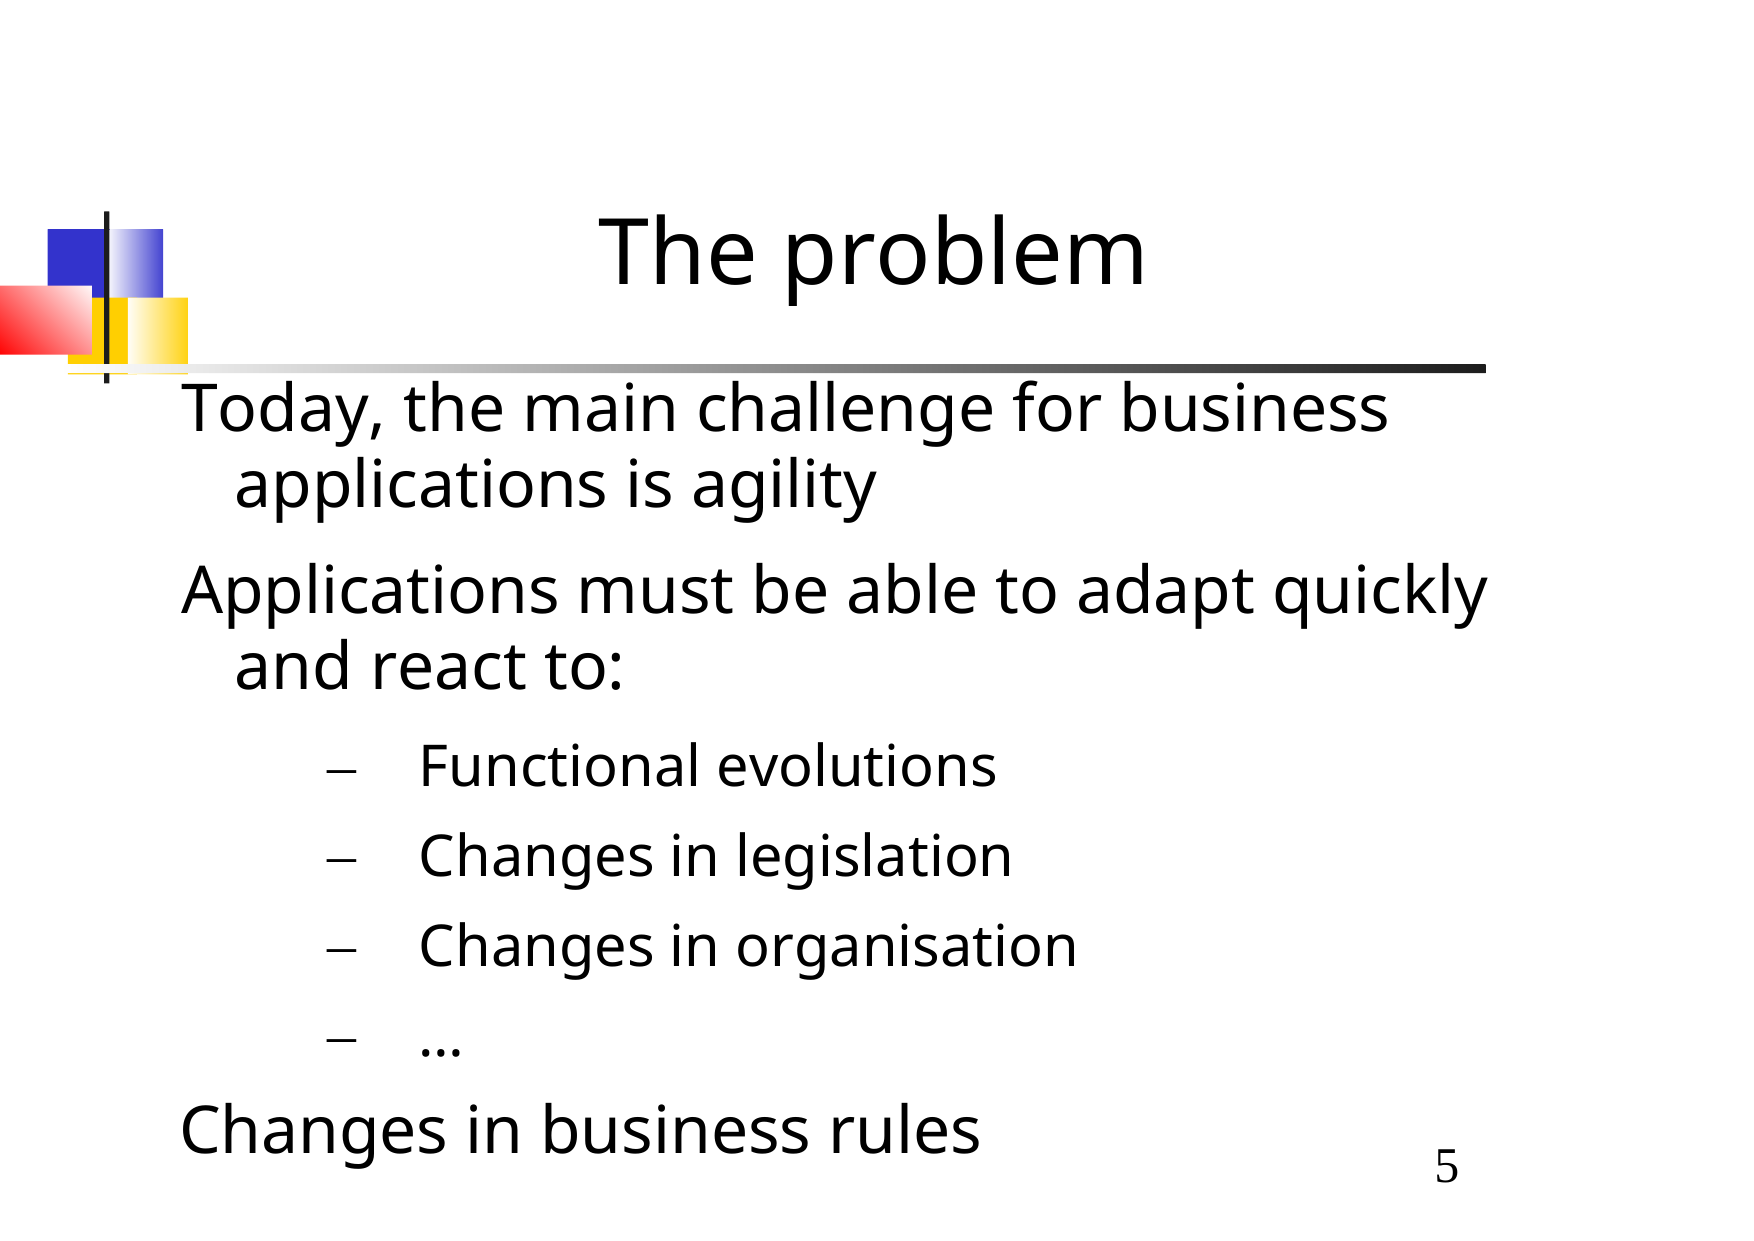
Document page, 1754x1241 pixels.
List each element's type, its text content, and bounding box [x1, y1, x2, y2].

list Today, the main challenge for business applications is agility Applications must be able to adapt quickly and react to: Functional evolutions Changes in legislation Changes in organisation … Changes in business rules [179, 371, 1569, 1241]
title The problem [179, 154, 1569, 351]
